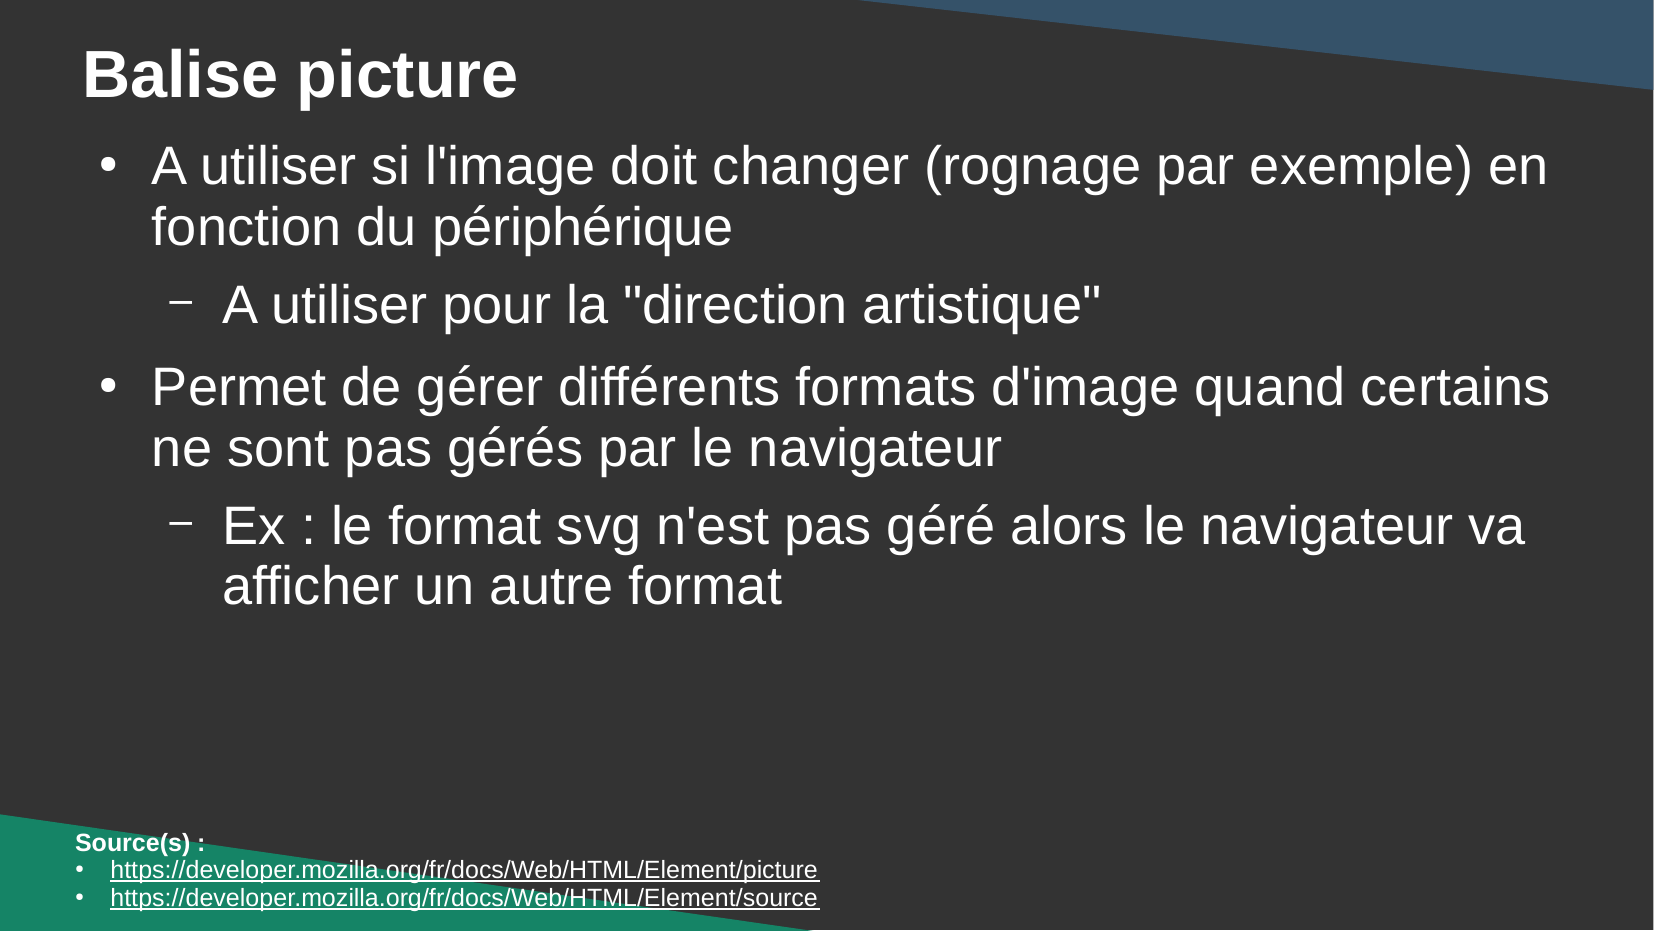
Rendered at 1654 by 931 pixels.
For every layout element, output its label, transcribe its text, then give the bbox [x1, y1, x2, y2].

text_box Source(s) : https://developer.mozilla.org/fr/docs/Web/HTML/Element/picture https://developer.mozilla.org/fr/docs/Web/HTML/Element/source [60, 820, 1546, 920]
text_box [0, 814, 814, 931]
list A utiliser si l'image doit changer (rognage par exemple) en fonction du périphérique A utiliser pour la "direction artistique" Permet de gérer différents formats d'image quand certains ne sont pas gérés par le navigateur Ex : le format svg n'est pas géré alors le navigateur va afficher un autre format [80, 135, 1605, 780]
title Balise picture [82, 37, 1571, 122]
text_box [857, 0, 1654, 90]
